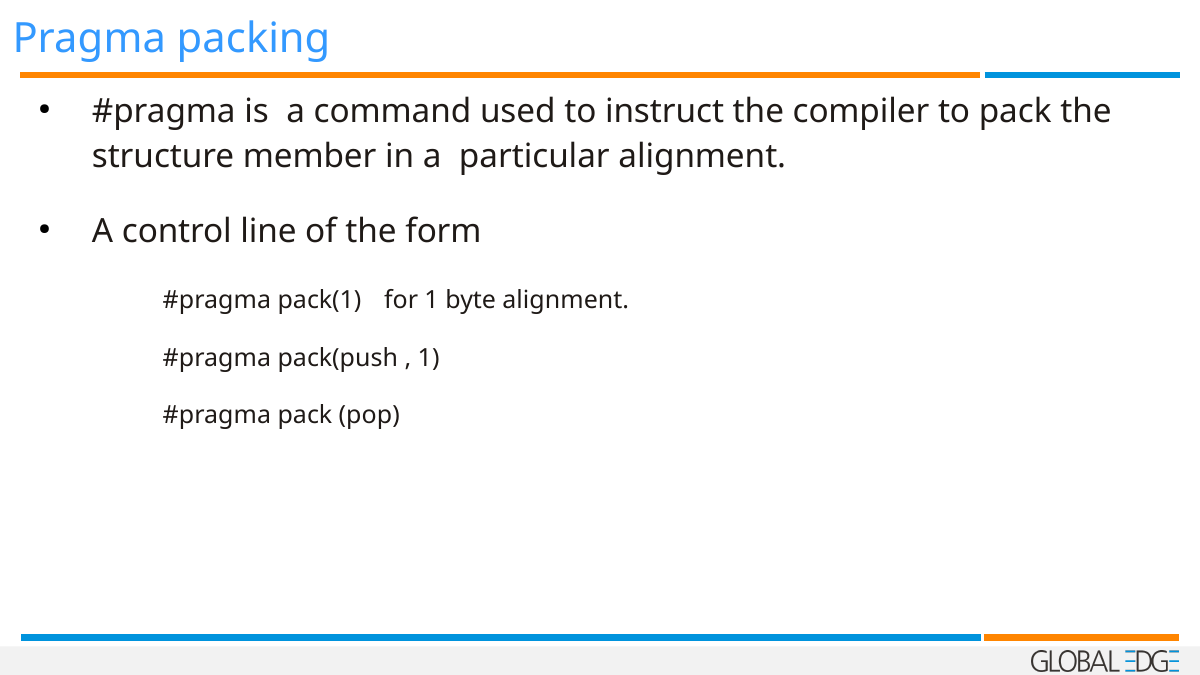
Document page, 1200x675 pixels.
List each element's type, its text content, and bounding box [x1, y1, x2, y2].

list #pragma is a command used to instruct the compiler to pack the structure member in a particular alignment. A control line of the form #pragma pack(1) for 1 byte alignment. #pragma pack(push , 1) #pragma pack (pop) [21, 86, 1170, 627]
title Pragma packing [12, 9, 1088, 63]
picture [1031, 650, 1179, 672]
